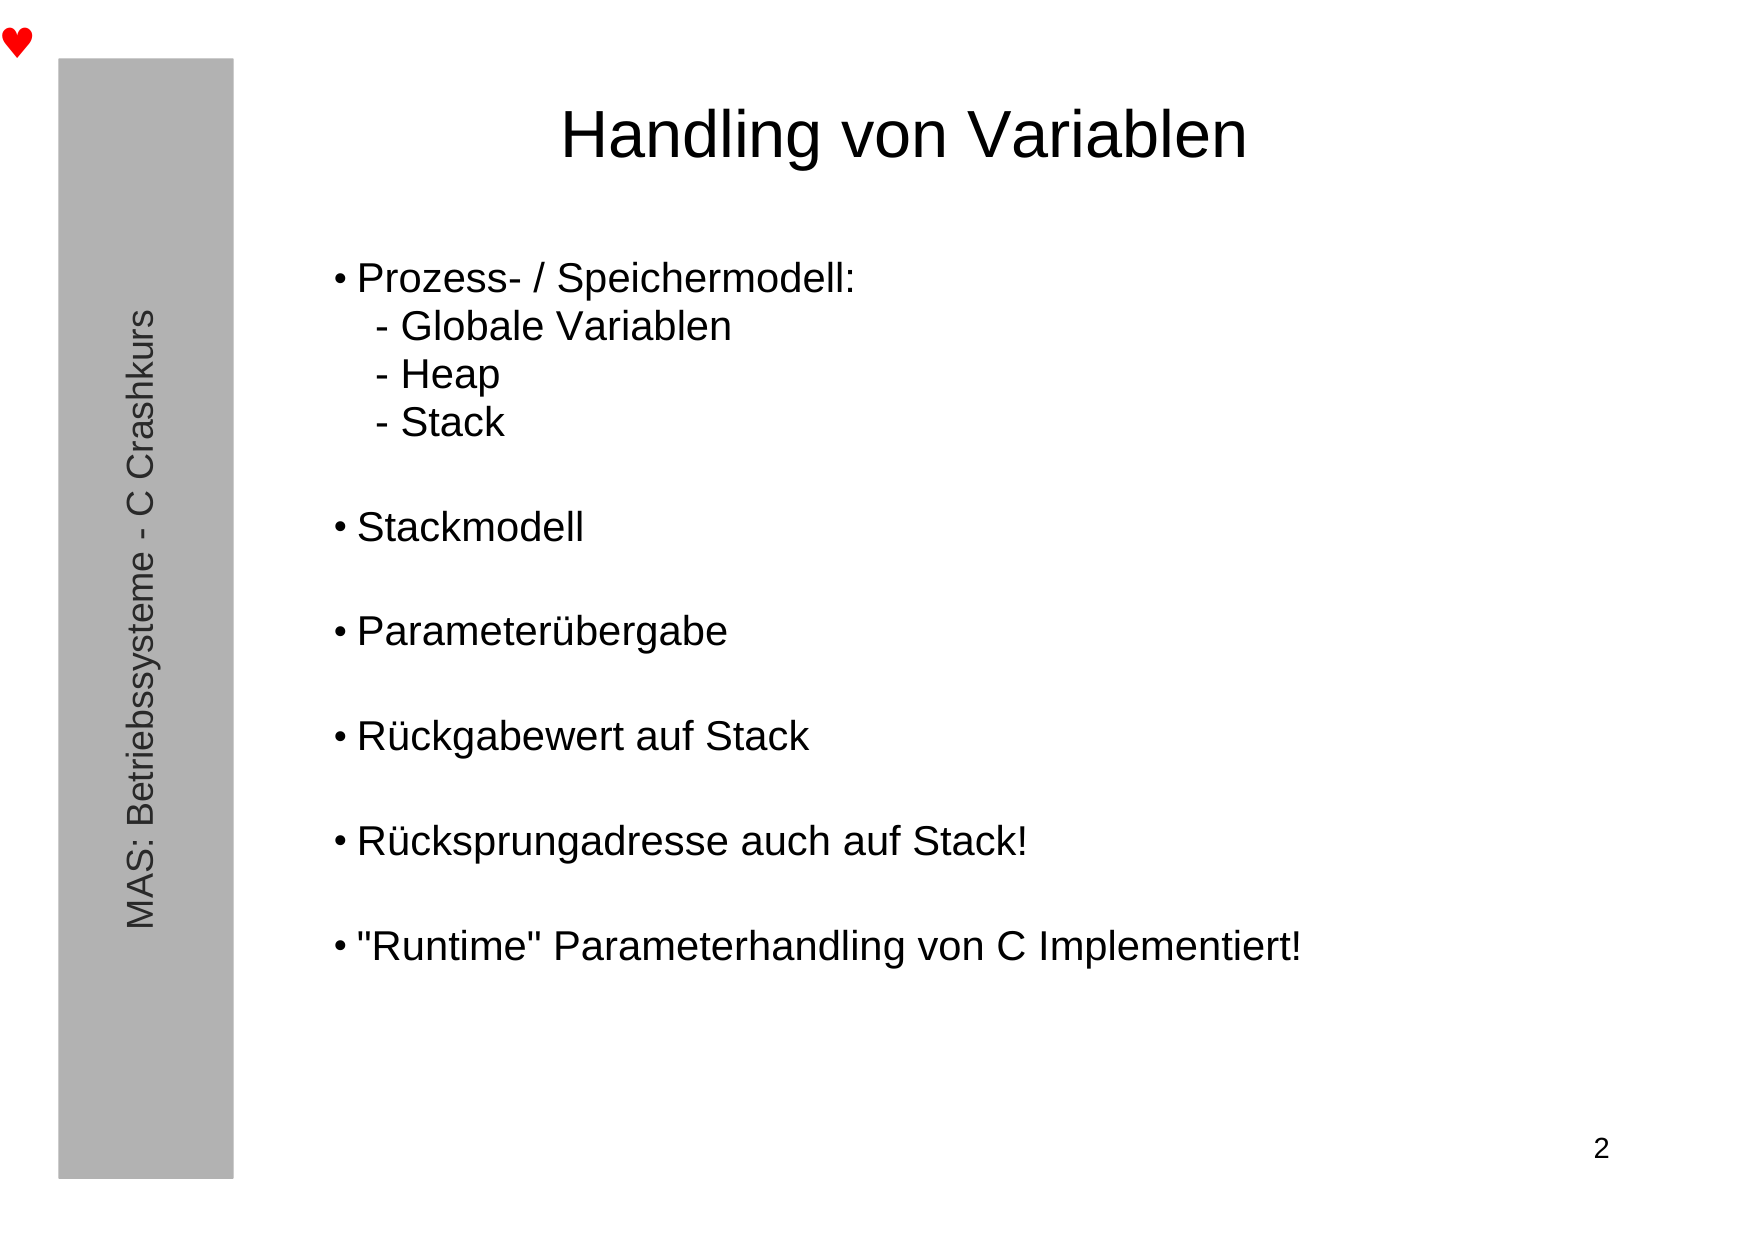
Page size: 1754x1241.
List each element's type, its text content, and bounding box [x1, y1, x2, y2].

text_box <number> [1593, 1130, 1651, 1168]
text_box [59, 59, 233, 1179]
text_box Handling von Variablen [512, 86, 1297, 181]
text_box MAS: Betriebssysteme - C Crashkurs [110, 60, 195, 1180]
text_box ♥️ [0, 6, 66, 70]
text_box [290, 221, 1651, 383]
text_box Prozess- / Speichermodell: - Globale Variablen - Heap - Stack Stackmodell Parameterübergabe Rückgabewert auf Stack Rücksprungadresse auch auf Stack! "Runtime" Parameterhandling von C Implementiert! [318, 246, 1637, 1076]
